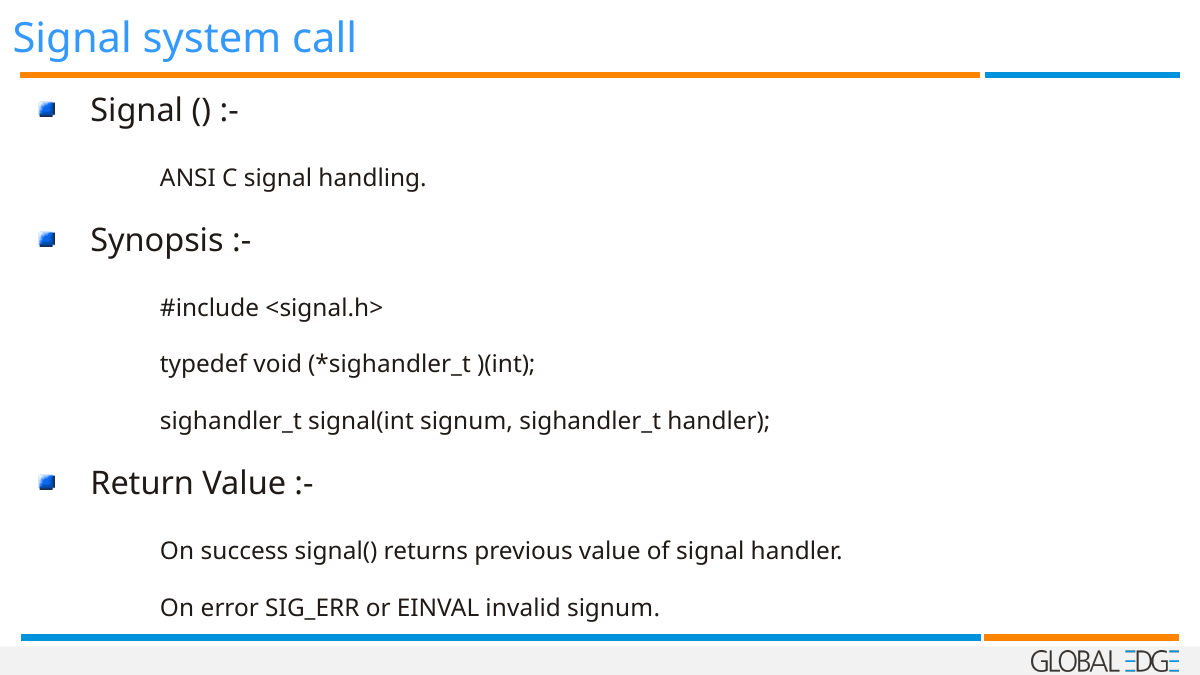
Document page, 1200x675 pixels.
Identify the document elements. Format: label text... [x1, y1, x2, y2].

title Signal system call [12, 9, 1088, 63]
picture [1031, 650, 1179, 672]
list Signal () :- ANSI C signal handling. Synopsis :- #include <signal.h> typedef void (*sighandler_t )(int); sighandler_t signal(int signum, sighandler_t handler); Return Value :- On success signal() returns previous value of signal handler. On error SIG_ERR or EINVAL invalid signum. [21, 86, 1182, 627]
